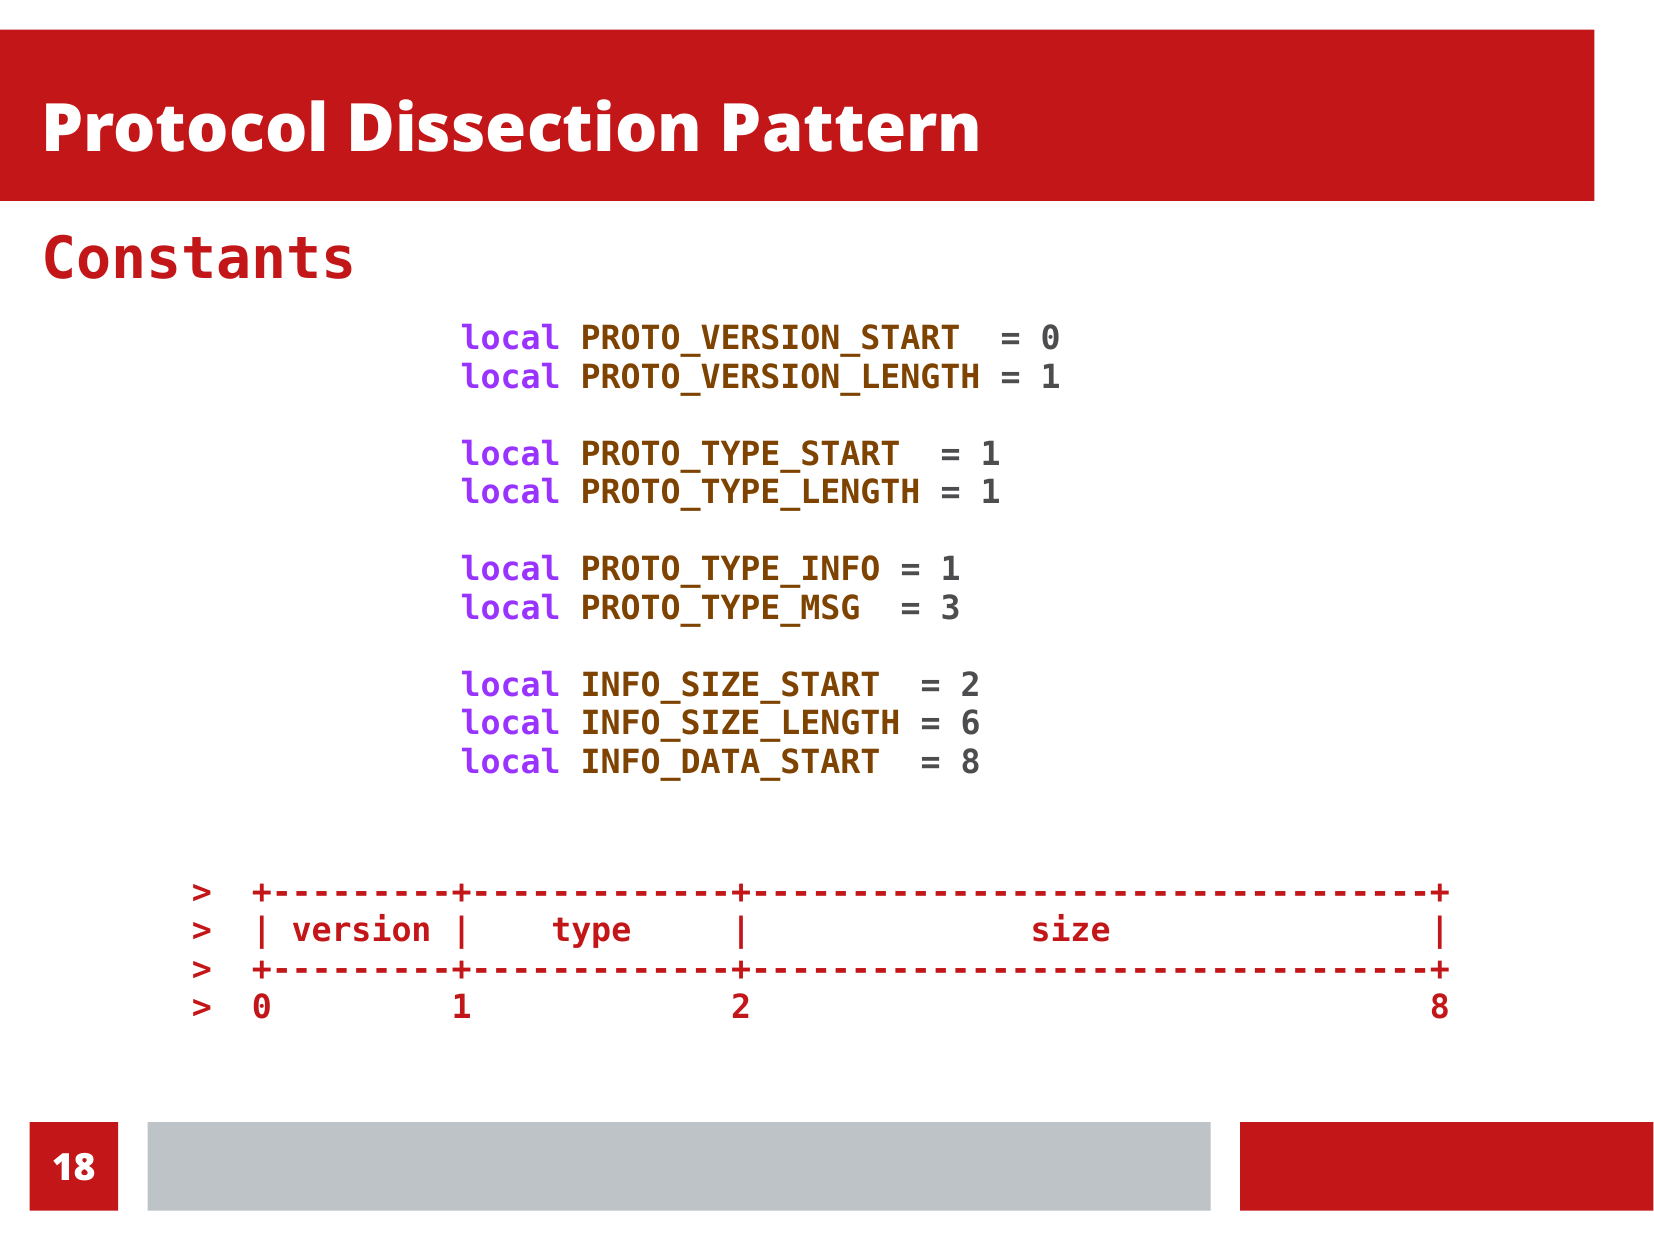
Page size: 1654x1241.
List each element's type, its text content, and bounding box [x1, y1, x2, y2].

title Protocol Dissection Pattern [41, 53, 1577, 172]
text_box > +---------+-------------+----------------------------------+ > | version | type | size | > +---------+-------------+----------------------------------+ > 0 1 2 8 [177, 826, 1548, 1035]
list Constants [41, 224, 999, 319]
list local PROTO_VERSION_START = 0 local PROTO_VERSION_LENGTH = 1 local PROTO_TYPE_START = 1 local PROTO_TYPE_LENGTH = 1 local PROTO_TYPE_INFO = 1 local PROTO_TYPE_MSG = 3 local INFO_SIZE_START = 2 local INFO_SIZE_LENGTH = 6 local INFO_DATA_START = 8 [460, 318, 1176, 804]
